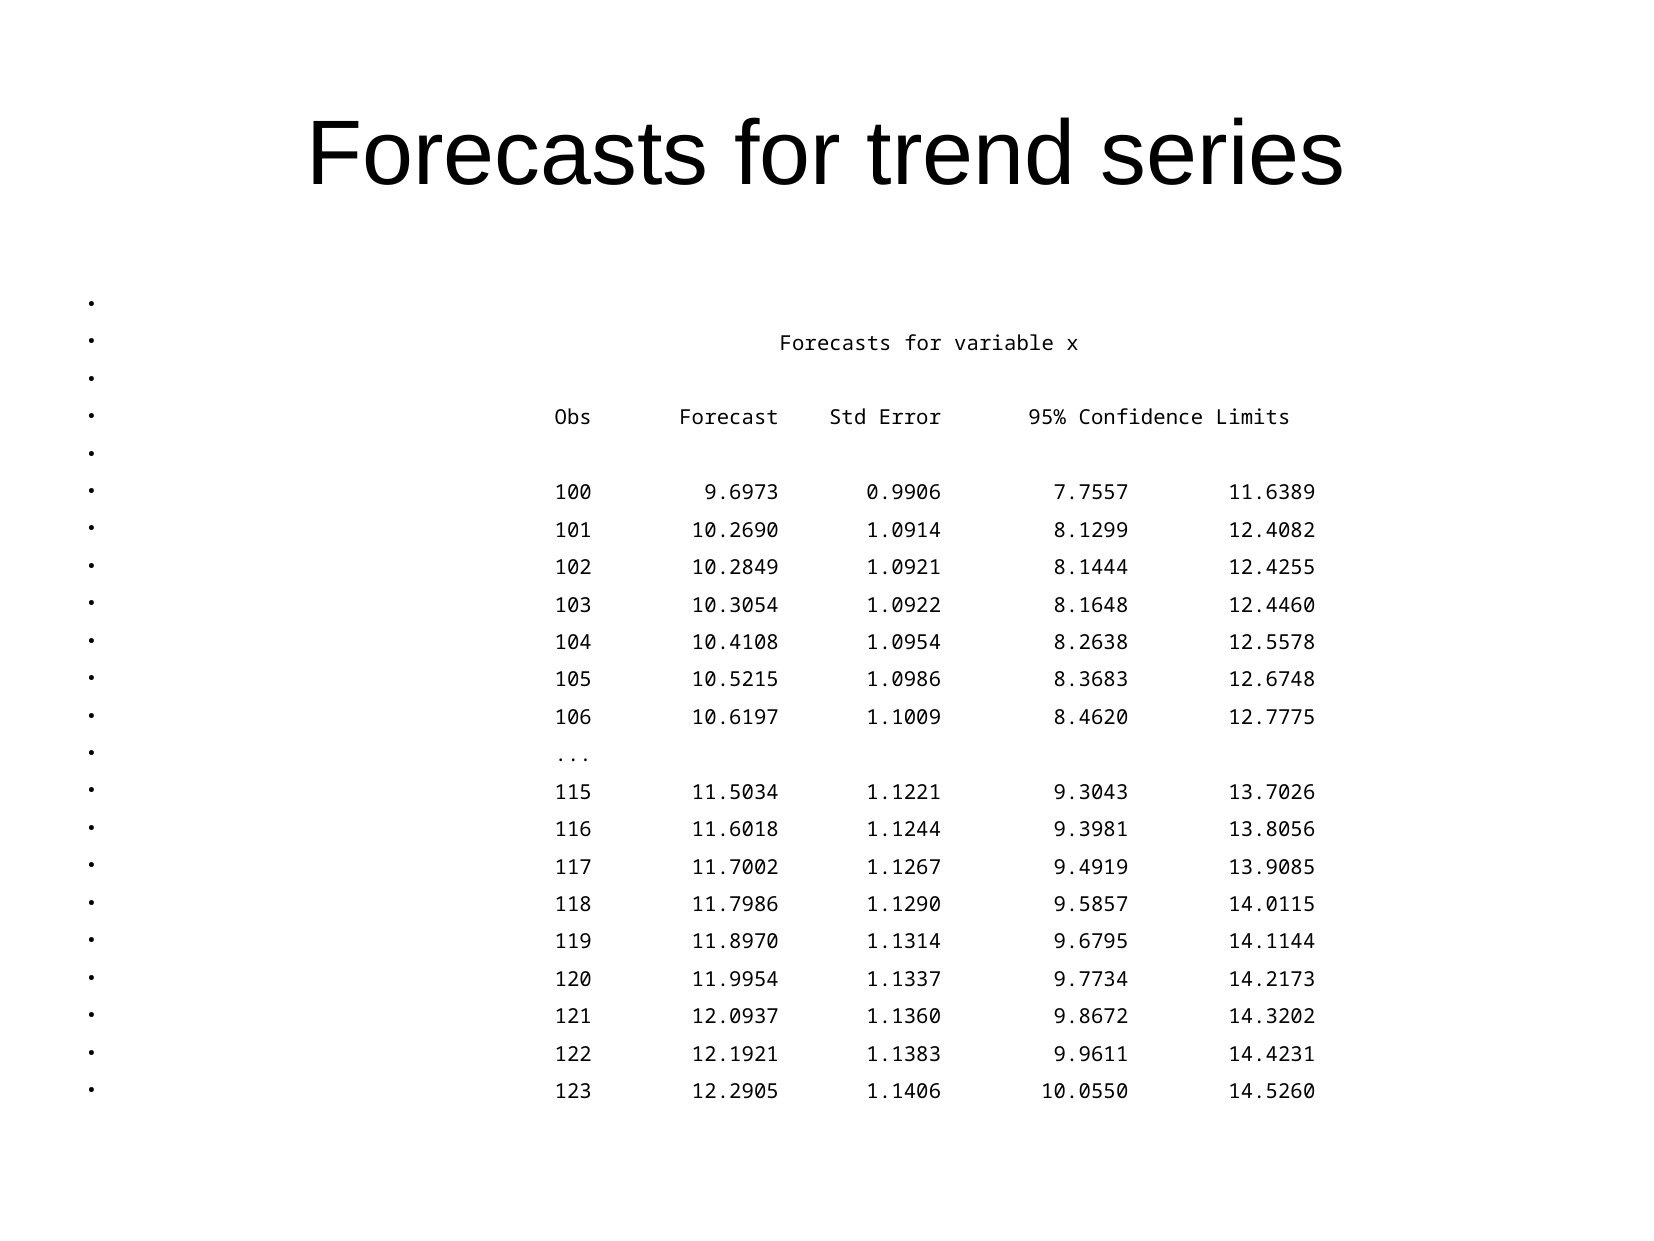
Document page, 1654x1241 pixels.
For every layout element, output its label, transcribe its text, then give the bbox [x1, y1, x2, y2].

title Forecasts for trend series [82, 56, 1571, 250]
list Forecasts for variable x Obs Forecast Std Error 95% Confidence Limits 100 9.6973 0.9906 7.7557 11.6389 101 10.2690 1.0914 8.1299 12.4082 102 10.2849 1.0921 8.1444 12.4255 103 10.3054 1.0922 8.1648 12.4460 104 10.4108 1.0954 8.2638 12.5578 105 10.5215 1.0986 8.3683 12.6748 106 10.6197 1.1009 8.4620 12.7775 ... 115 11.5034 1.1221 9.3043 13.7026 116 11.6018 1.1244 9.3981 13.8056 117 11.7002 1.1267 9.4919 13.9085 118 11.7986 1.1290 9.5857 14.0115 119 11.8970 1.1314 9.6795 14.1144 120 11.9954 1.1337 9.7734 14.2173 121 12.0937 1.1360 9.8672 14.3202 122 12.1921 1.1383 9.9611 14.4231 123 12.2905 1.1406 10.0550 14.5260 [82, 290, 1571, 1109]
